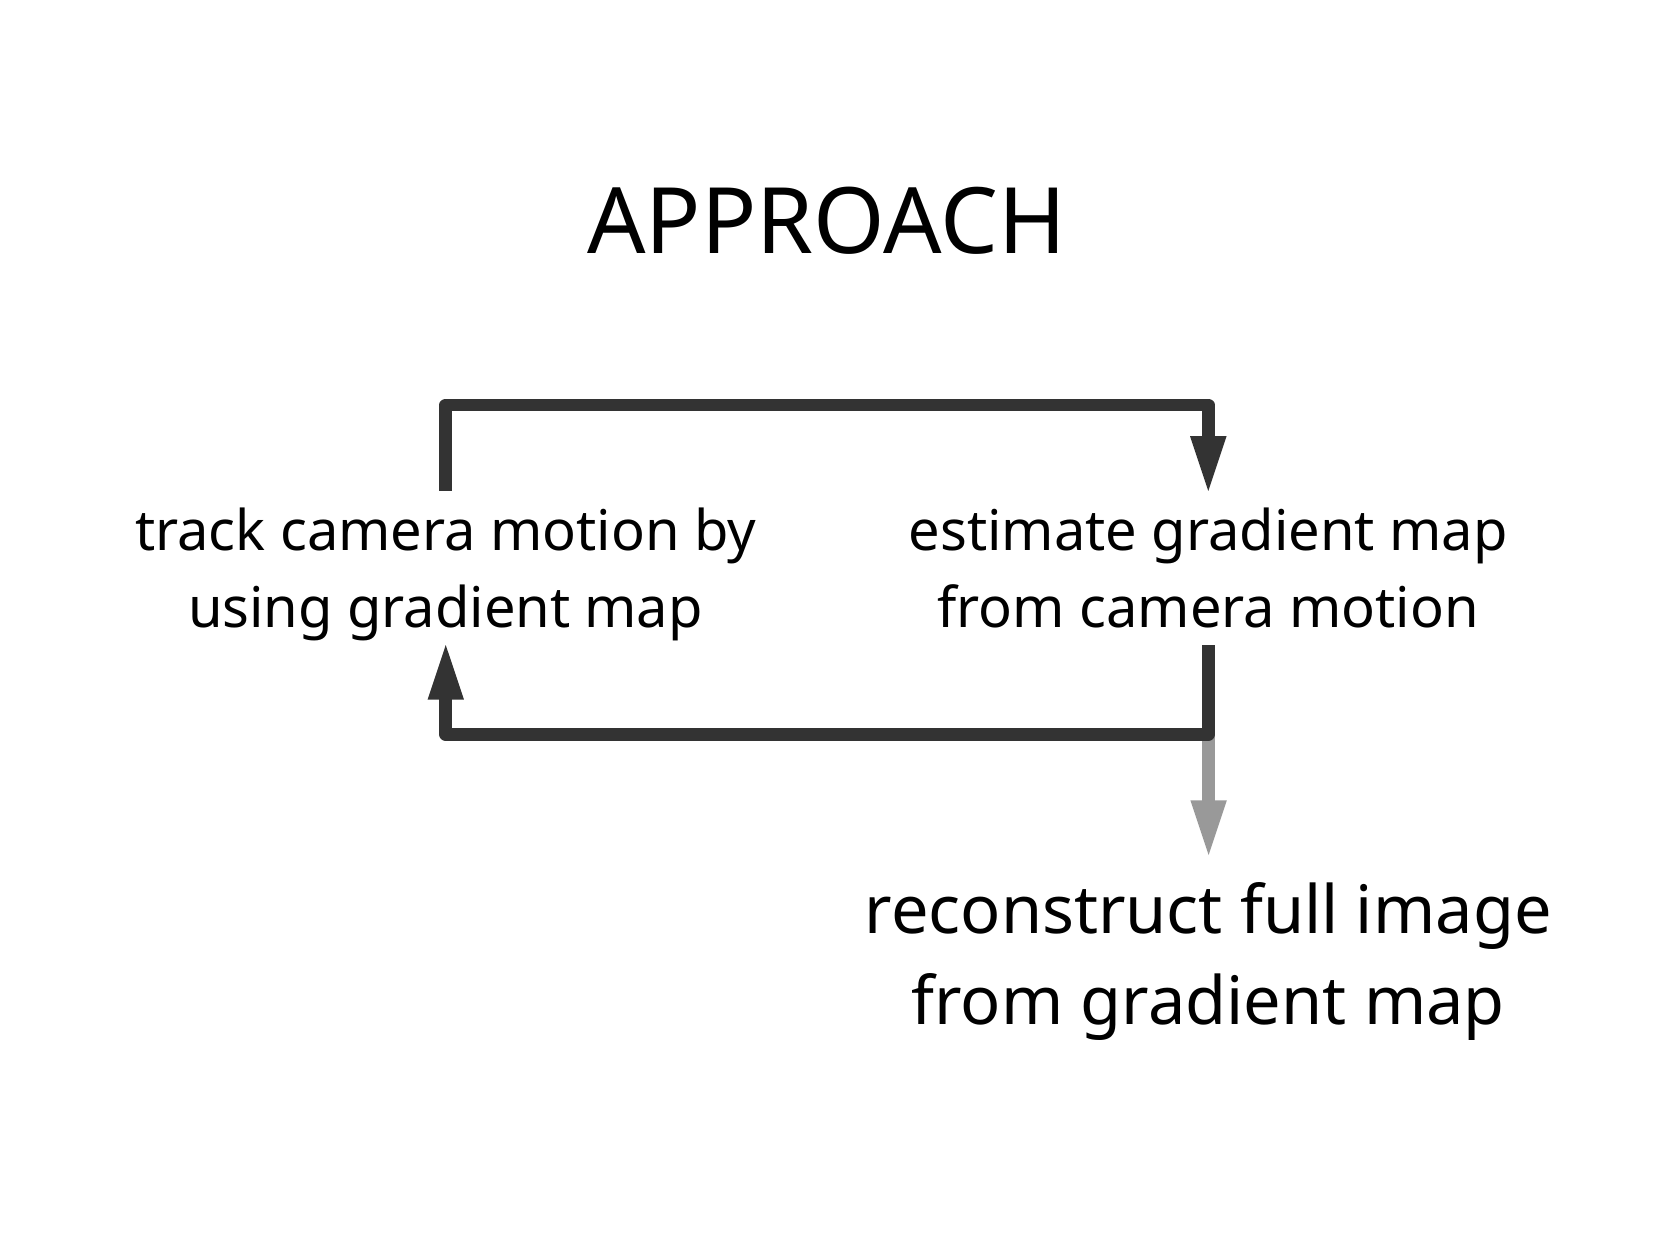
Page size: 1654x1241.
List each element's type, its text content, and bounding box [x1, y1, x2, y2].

list estimate gradient map from camera motion [845, 490, 1572, 646]
title APPROACH [82, 114, 1571, 322]
text_box reconstruct full image from gradient map [803, 855, 1614, 1081]
list track camera motion by using gradient map [82, 490, 809, 646]
